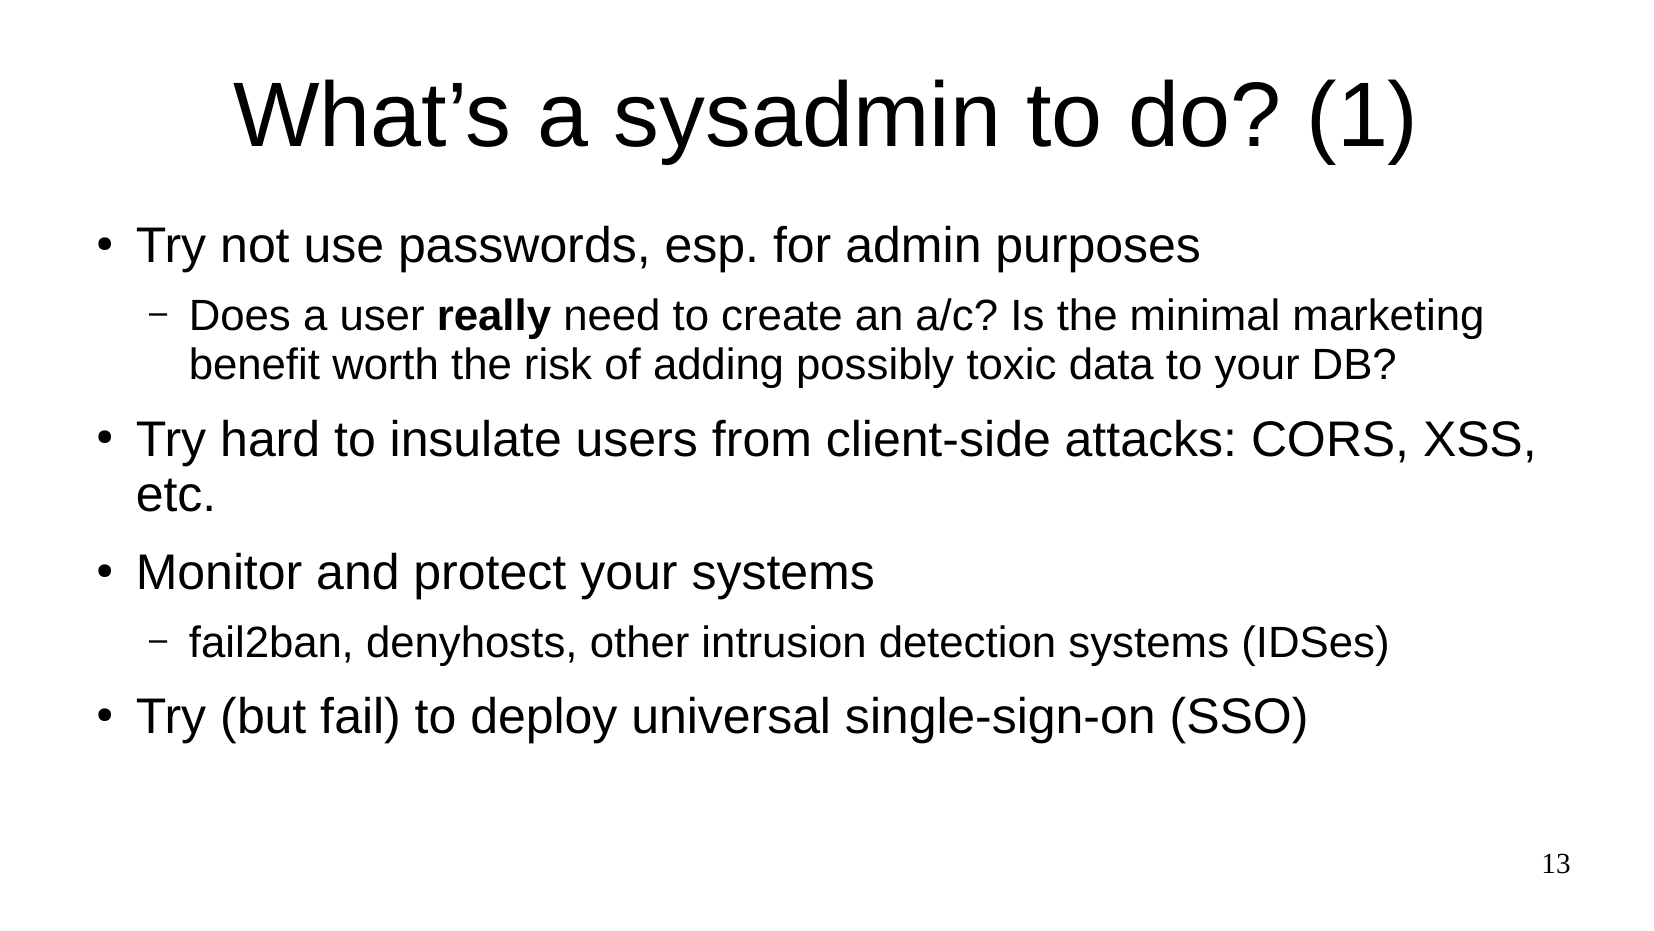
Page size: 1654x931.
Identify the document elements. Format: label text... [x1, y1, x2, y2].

title What’s a sysadmin to do? (1) [82, 37, 1571, 193]
list Try not use passwords, esp. for admin purposes Does a user really need to create an a/c? Is the minimal marketing benefit worth the risk of adding possibly toxic data to your DB? Try hard to insulate users from client-side attacks: CORS, XSS, etc. Monitor and protect your systems fail2ban, denyhosts, other intrusion detection systems (IDSes) Try (but fail) to deploy universal single-sign-on (SSO) [82, 217, 1571, 758]
